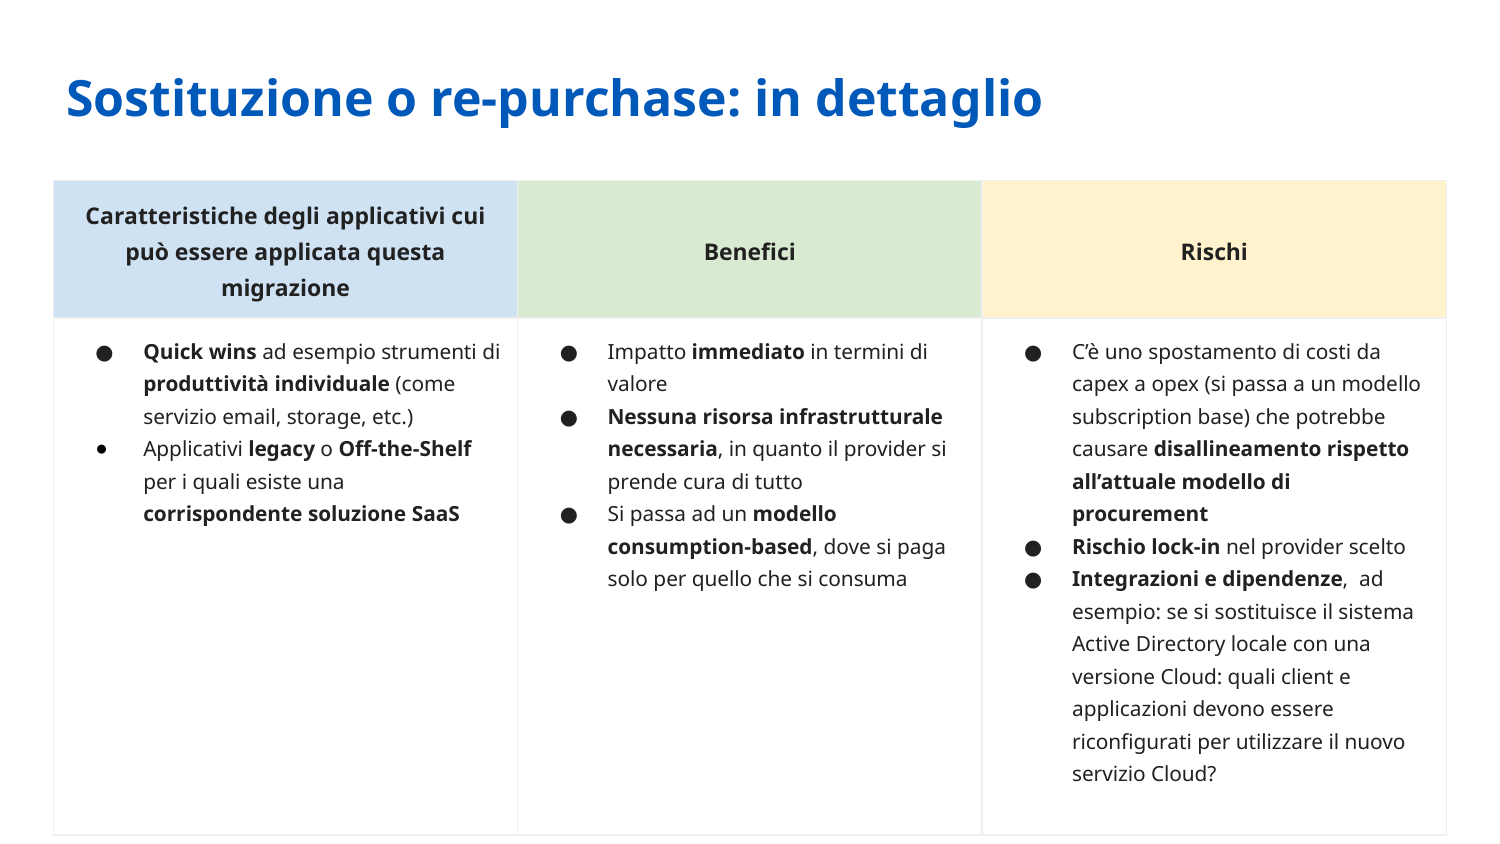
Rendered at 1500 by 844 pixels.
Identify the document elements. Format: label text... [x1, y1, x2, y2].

table_cell C’è uno spostamento di costi da capex a opex (si passa a un modello subscription base) che potrebbe causare disallineamento rispetto all’attuale modello di procurement Rischio lock-in nel provider scelto Integrazioni e dipendenze, ad esempio: se si sostituisce il sistema Active Directory locale con una versione Cloud: quali client e applicazioni devono essere riconfigurati per utilizzare il nuovo servizio Cloud? [983, 319, 1446, 834]
table_header Benefici [518, 181, 981, 317]
title Sostituzione o re-purchase: in dettaglio [51, 51, 1449, 146]
table_cell Quick wins ad esempio strumenti di produttività individuale (come servizio email, storage, etc.) Applicativi legacy o Off-the-Shelf per i quali esiste una corrispondente soluzione SaaS [54, 319, 517, 834]
table_cell Impatto immediato in termini di valore Nessuna risorsa infrastrutturale necessaria, in quanto il provider si prende cura di tutto Si passa ad un modello consumption-based, dove si paga solo per quello che si consuma [518, 319, 981, 834]
table_header Caratteristiche degli applicativi cui può essere applicata questa migrazione [54, 181, 517, 317]
table_header Rischi [983, 181, 1446, 317]
